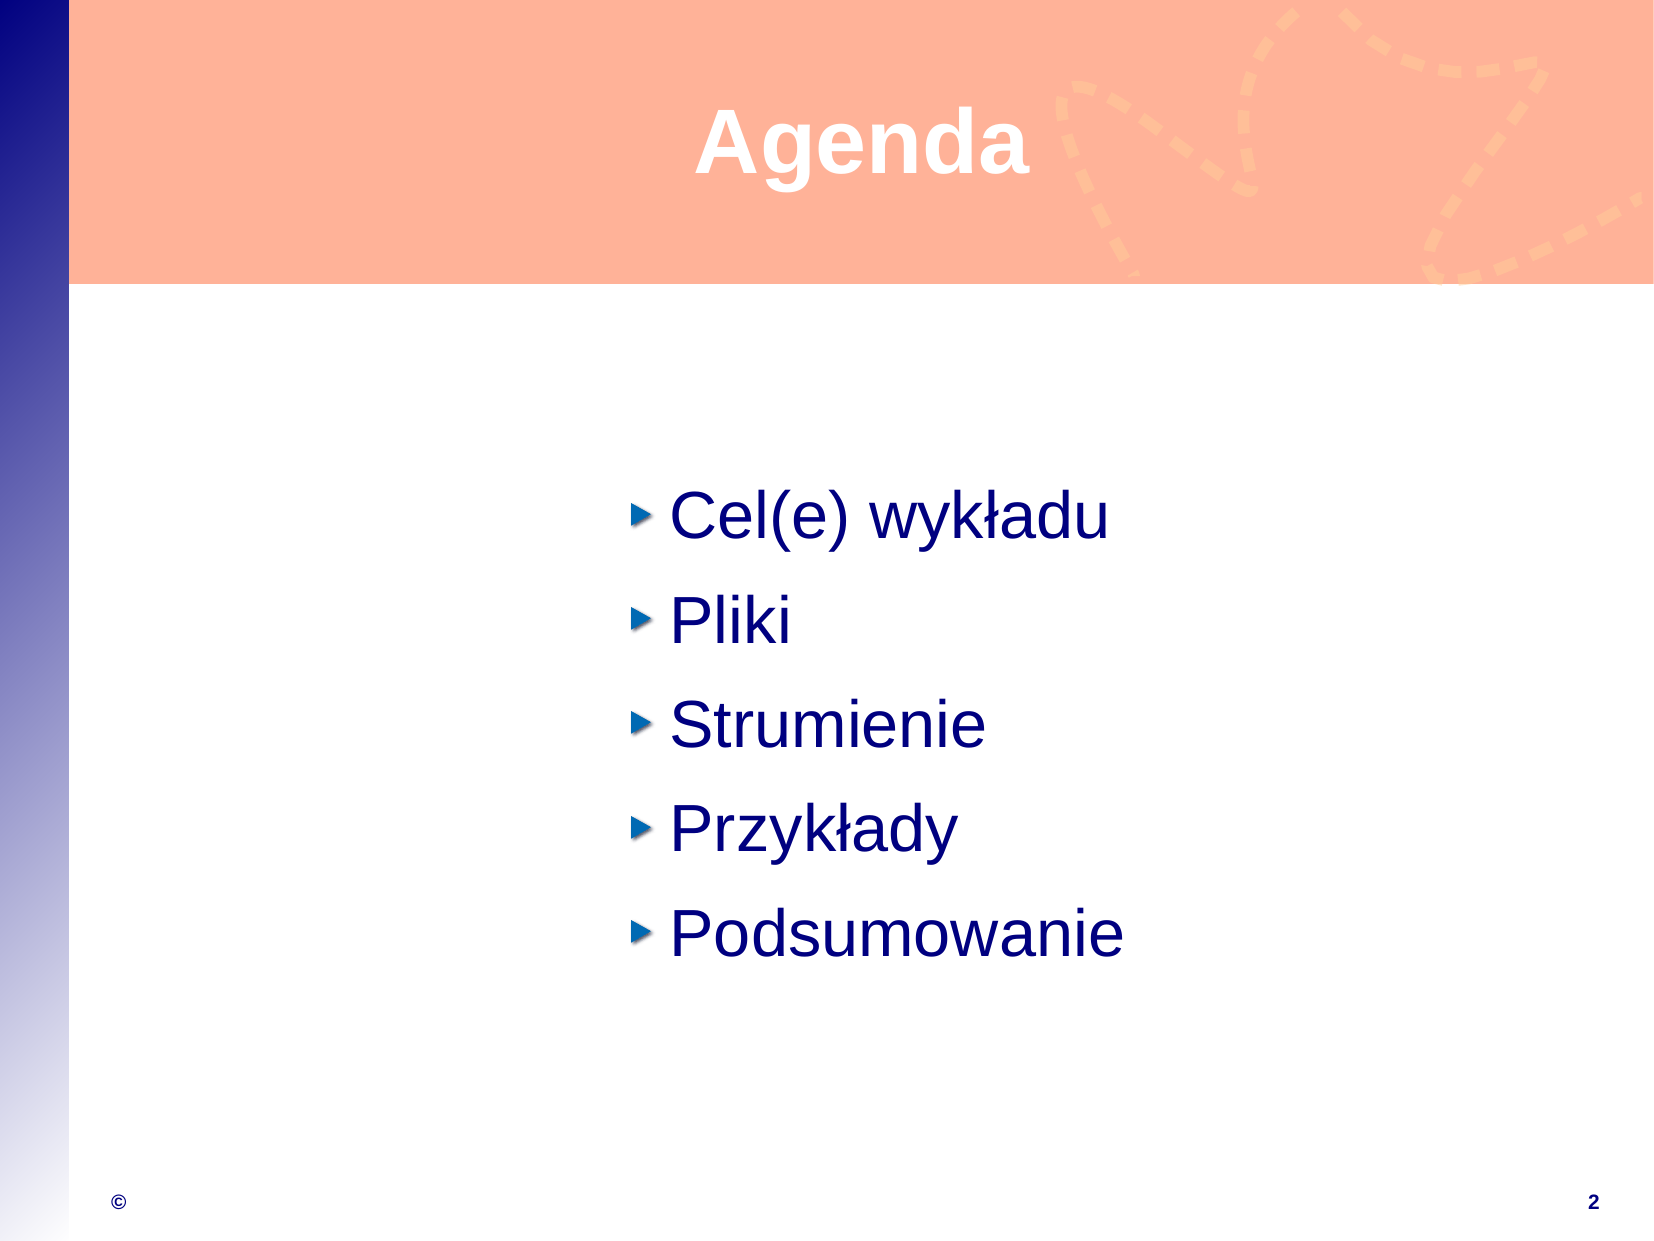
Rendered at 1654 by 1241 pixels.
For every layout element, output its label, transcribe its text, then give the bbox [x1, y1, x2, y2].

list Cel(e) wykładu Pliki Strumienie Przykłady Podsumowanie [598, 478, 1126, 971]
title Agenda [70, 37, 1654, 246]
